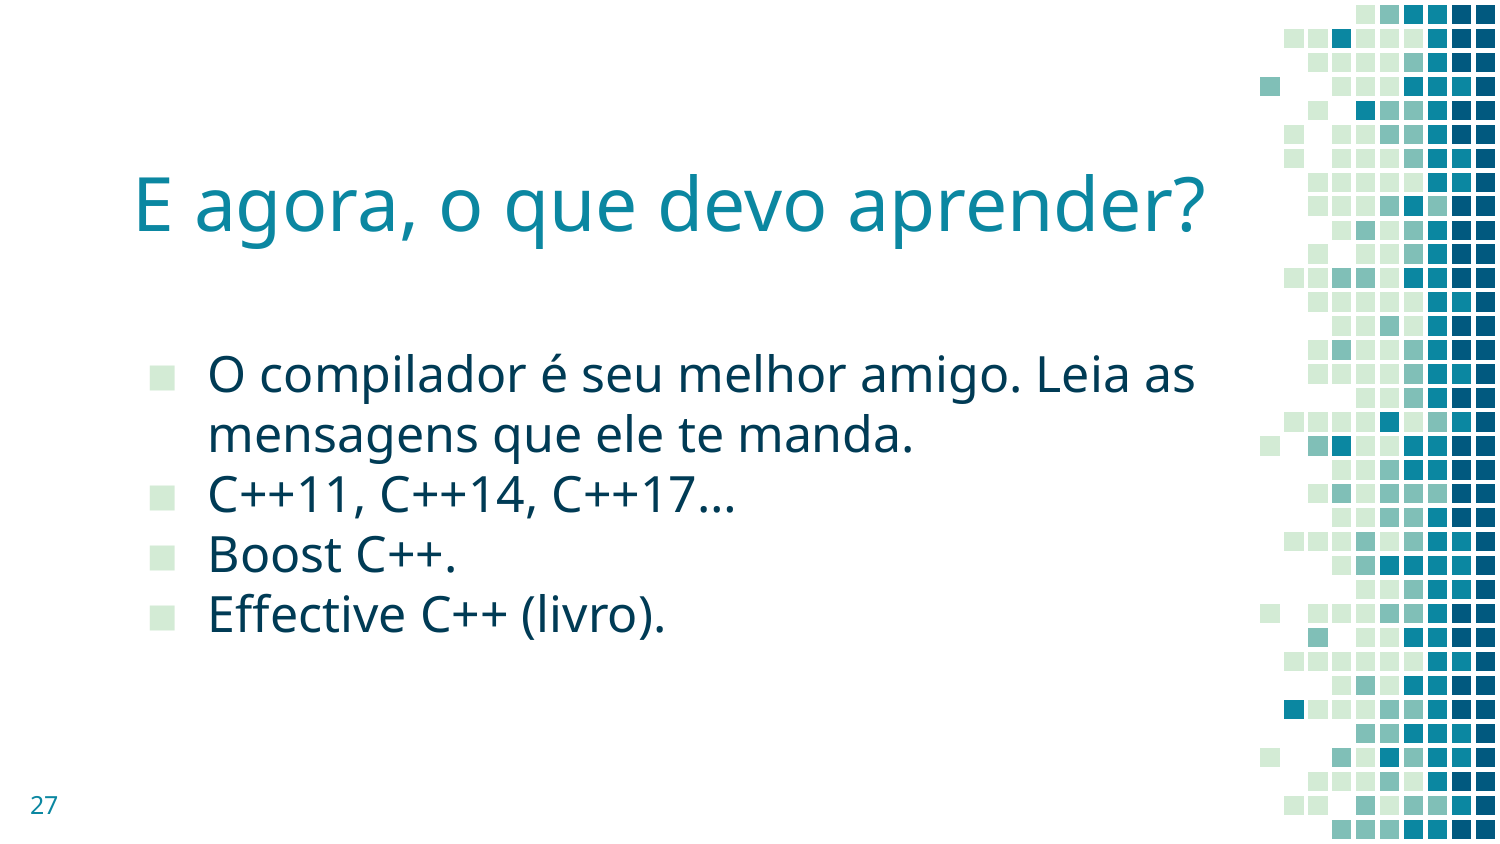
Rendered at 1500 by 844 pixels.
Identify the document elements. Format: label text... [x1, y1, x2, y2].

title E agora, o que devo aprender? [117, 121, 1227, 262]
list O compilador é seu melhor amigo. Leia as mensagens que ele te manda. C++11, C++14, C++17… Boost C++. Effective C++ (livro). [117, 284, 1227, 774]
slide_number <number> [15, 774, 105, 839]
